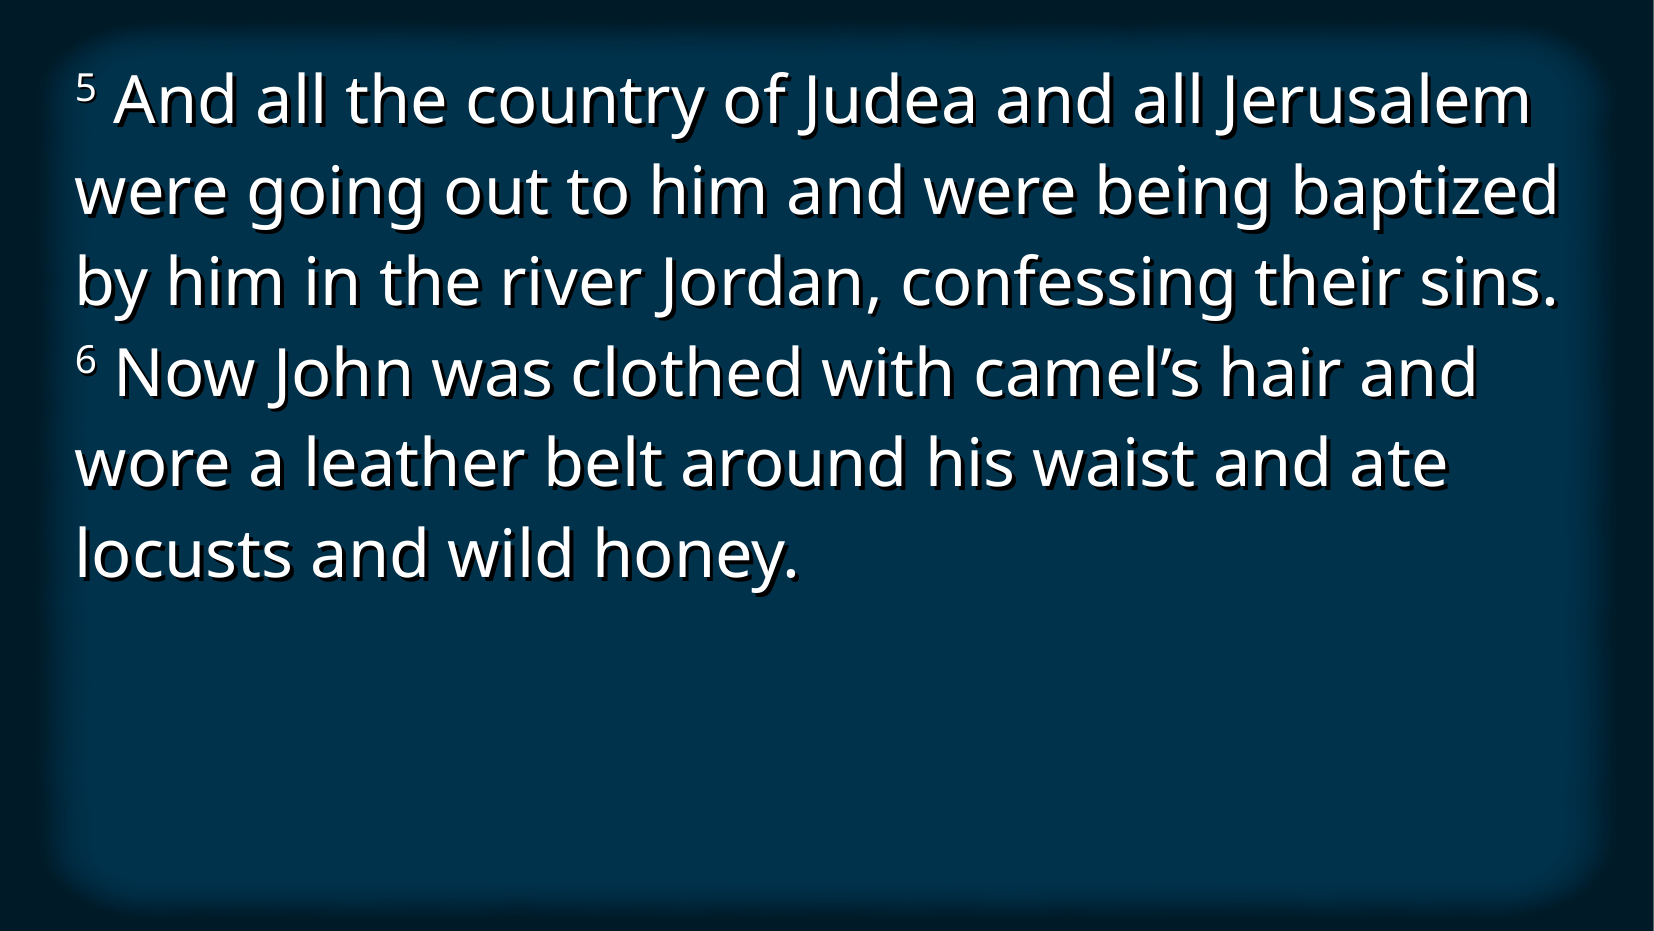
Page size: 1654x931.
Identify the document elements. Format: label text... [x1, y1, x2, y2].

text_box 5 And all the country of Judea and all Jerusalem were going out to him and were being baptized by him in the river Jordan, confessing their sins. 6 Now John was clothed with camel’s hair and wore a leather belt around his waist and ate locusts and wild honey. [60, 45, 1591, 593]
picture [0, 0, 1654, 931]
